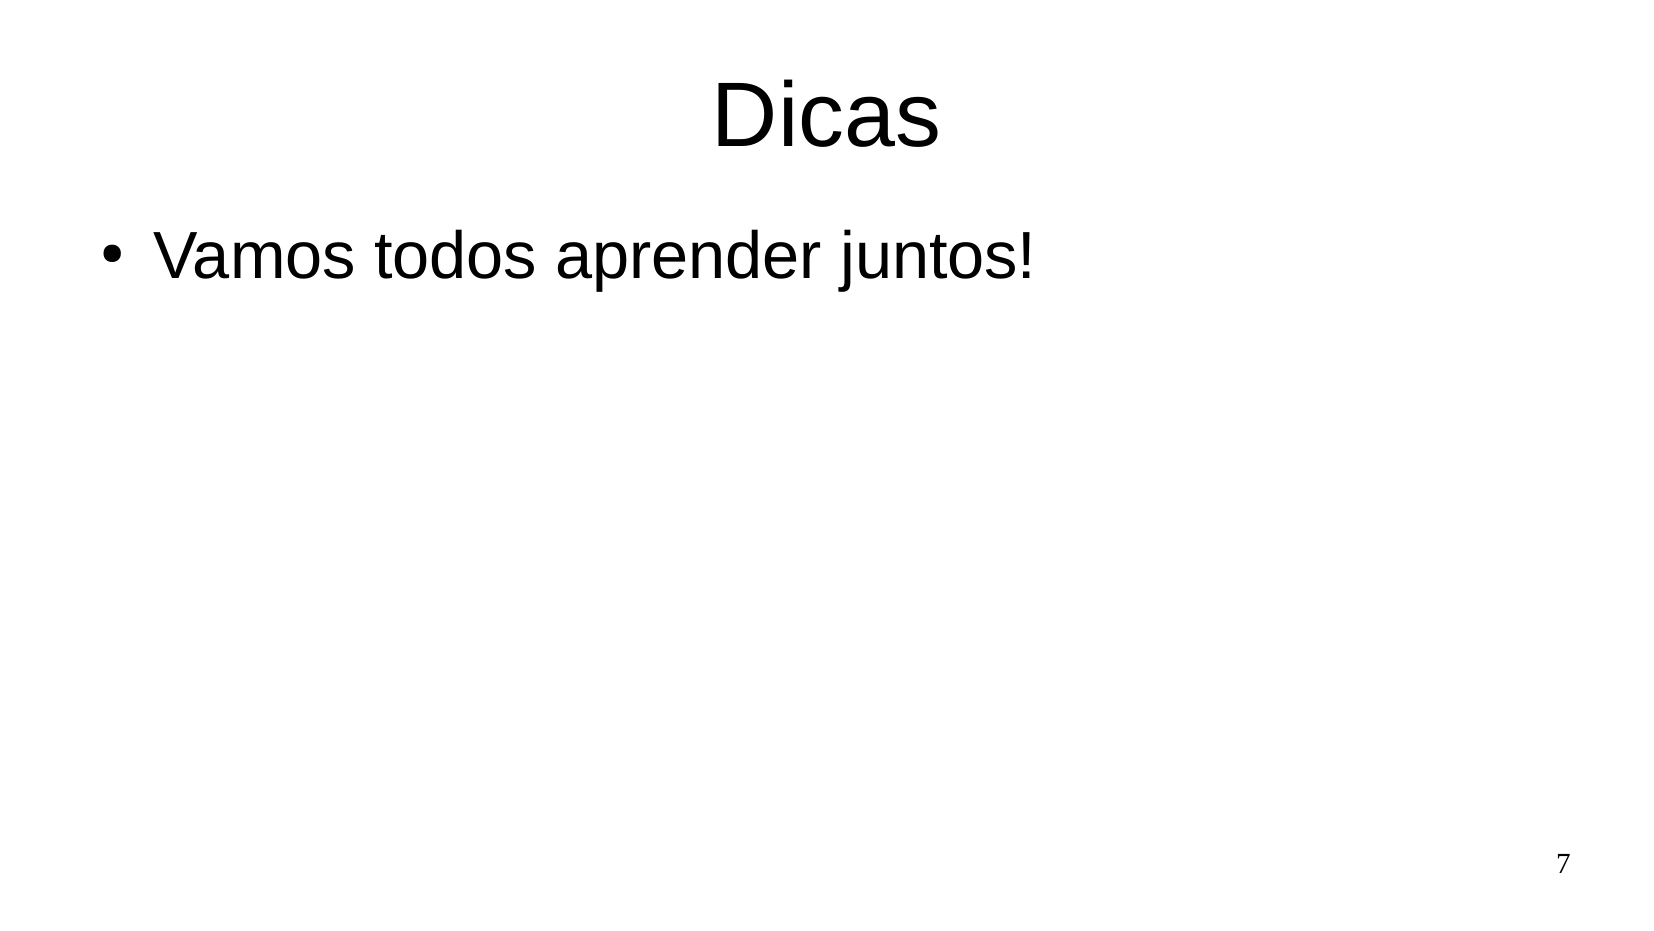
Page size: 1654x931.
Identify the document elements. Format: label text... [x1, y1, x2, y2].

title Dicas [82, 37, 1571, 193]
list Vamos todos aprender juntos! [82, 217, 1571, 758]
